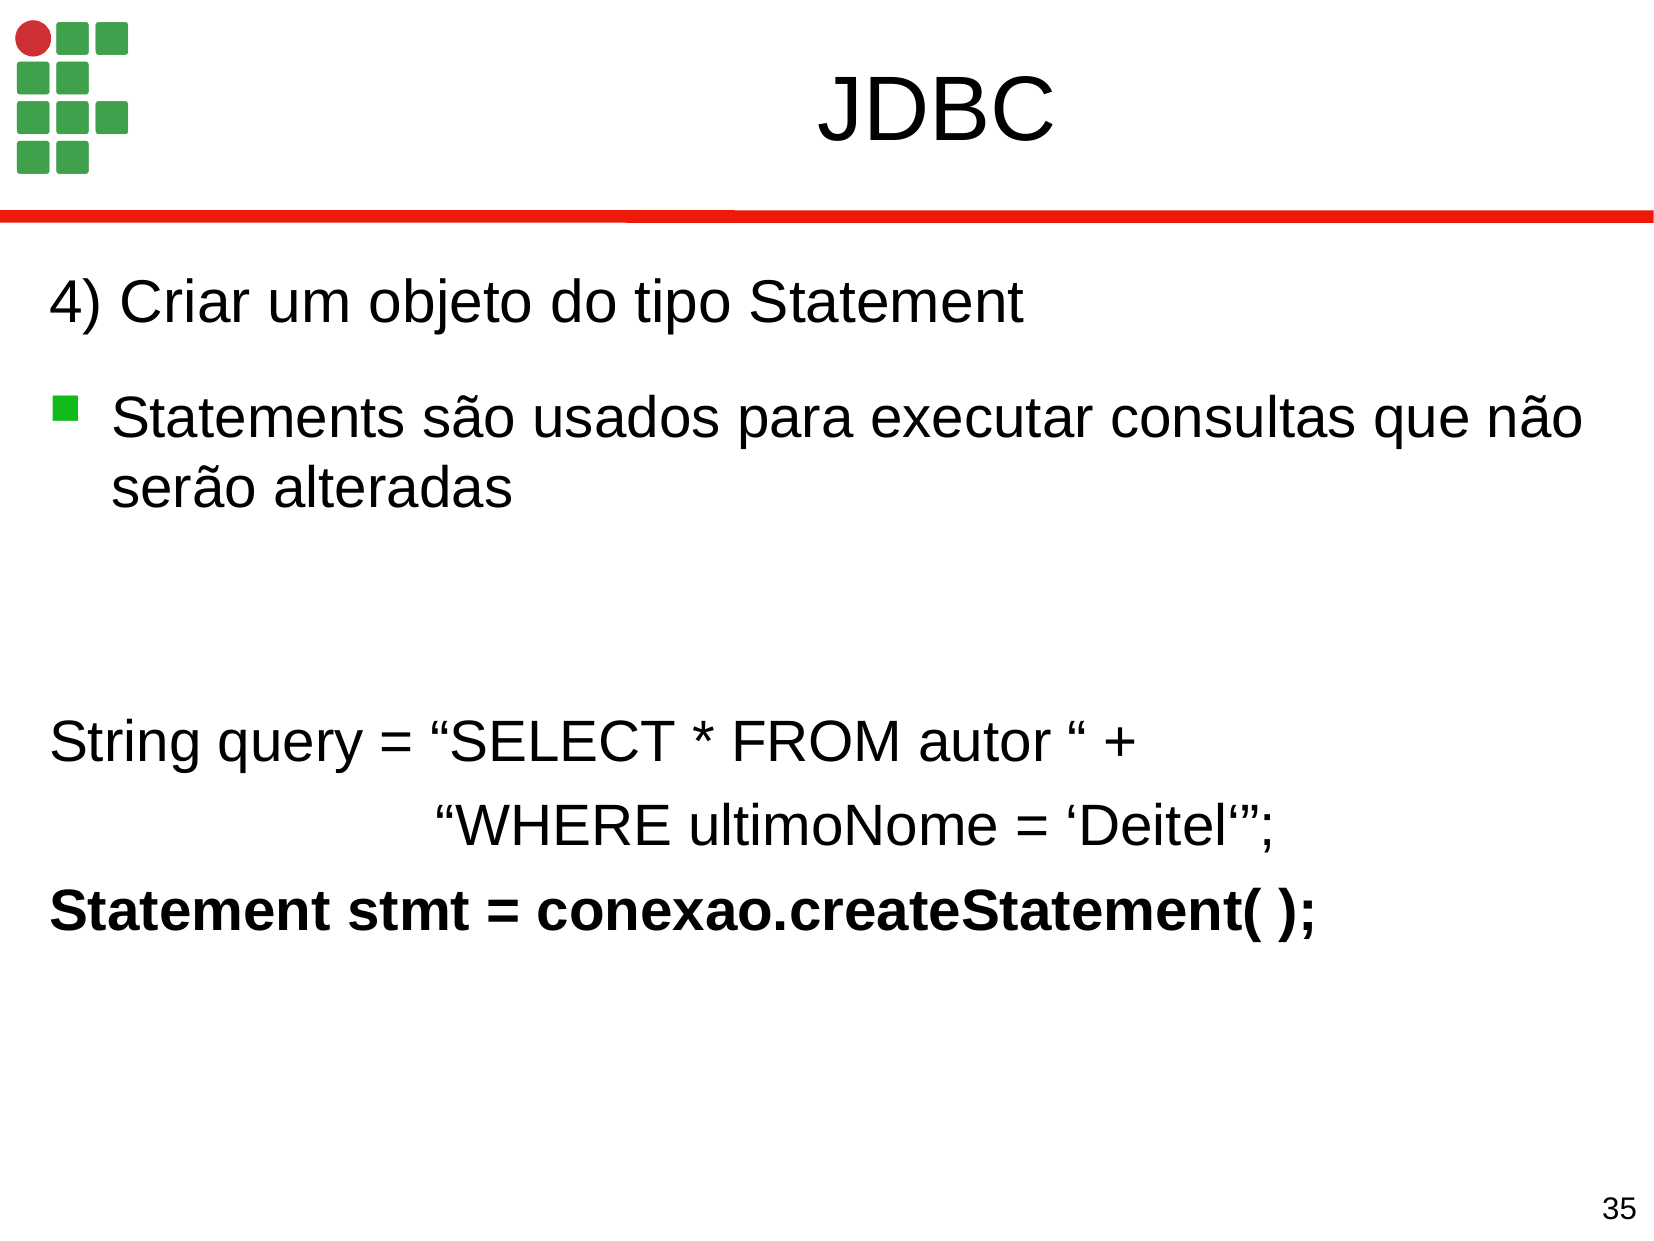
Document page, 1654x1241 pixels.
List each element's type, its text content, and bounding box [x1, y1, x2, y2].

text_box 4) Criar um objeto do tipo Statement Statements são usados para executar consultas que não serão alteradas String query = “SELECT * FROM autor “ + “WHERE ultimoNome = ‘Deitel‘”; Statement stmt = conexao.createStatement( ); [32, 253, 1654, 1205]
text_box JDBC [253, 0, 1622, 207]
text_box <number> [1185, 1179, 1654, 1220]
picture [14, 16, 130, 178]
